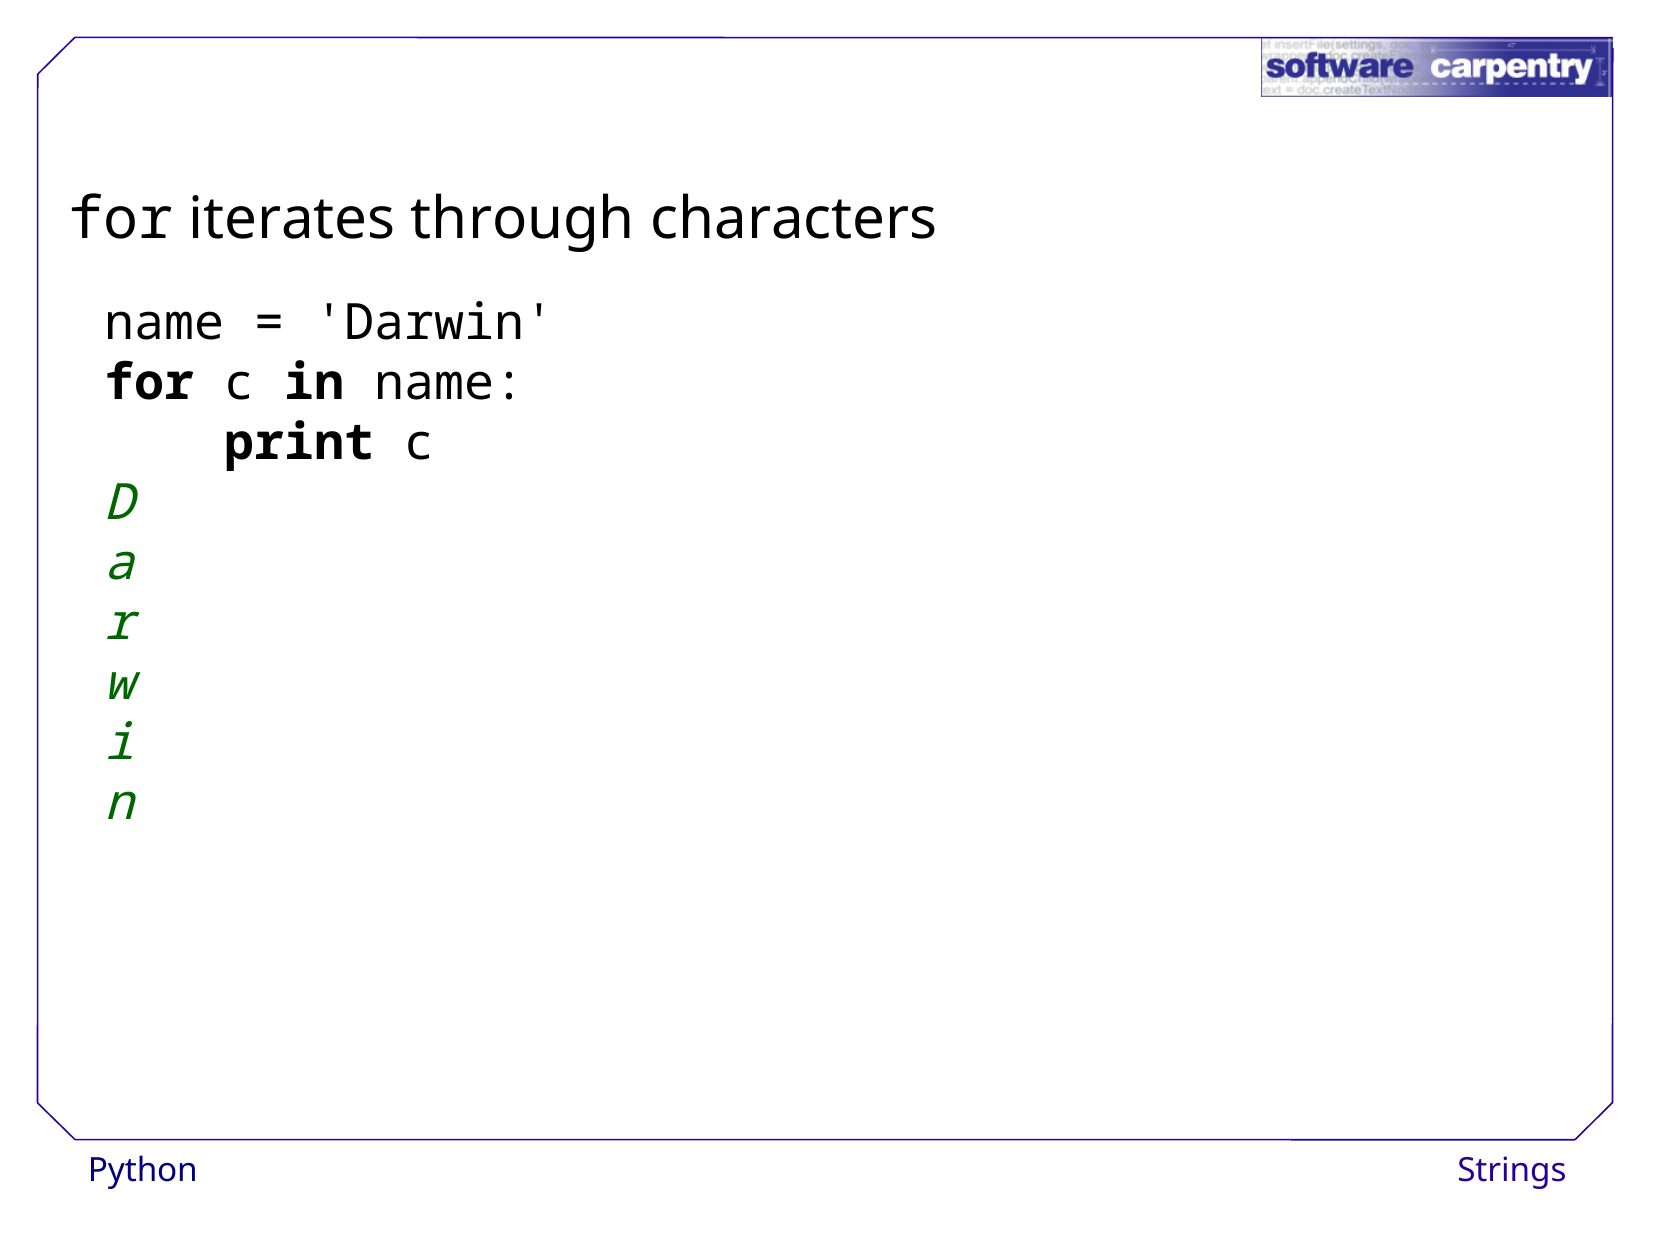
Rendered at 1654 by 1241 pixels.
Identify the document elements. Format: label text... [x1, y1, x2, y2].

text_box for iterates through characters [53, 138, 1103, 259]
text_box name = 'Darwin' for c in name: print c D a r w i n [89, 282, 1593, 883]
picture [1261, 39, 1613, 97]
